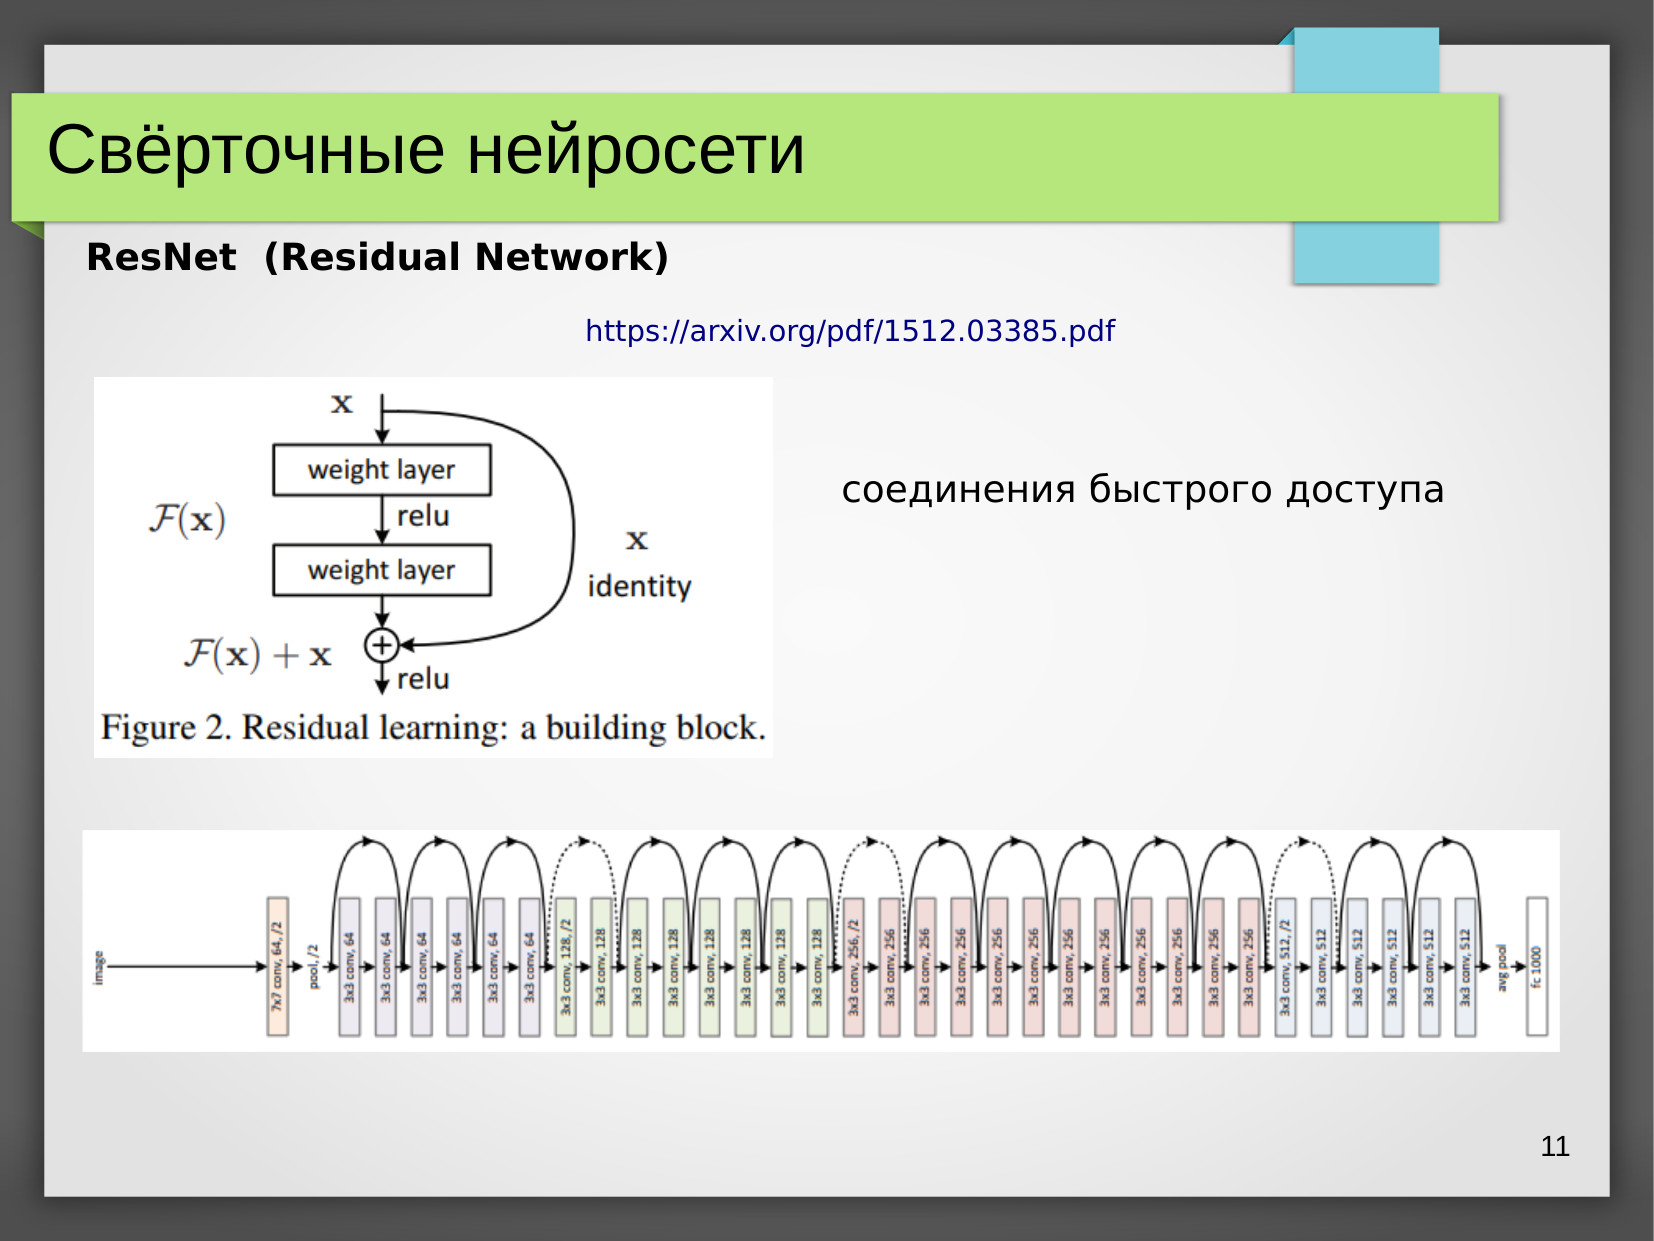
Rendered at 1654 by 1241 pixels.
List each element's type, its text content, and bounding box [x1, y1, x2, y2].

text_box cоединения быстрого доступа [826, 460, 1512, 603]
text_box ResNet (Residual Network) https://arxiv.org/pdf/1512.03385.pdf [70, 228, 1229, 356]
picture [0, 0, 1654, 1241]
title Свёрточные нейросети [46, 109, 1499, 190]
